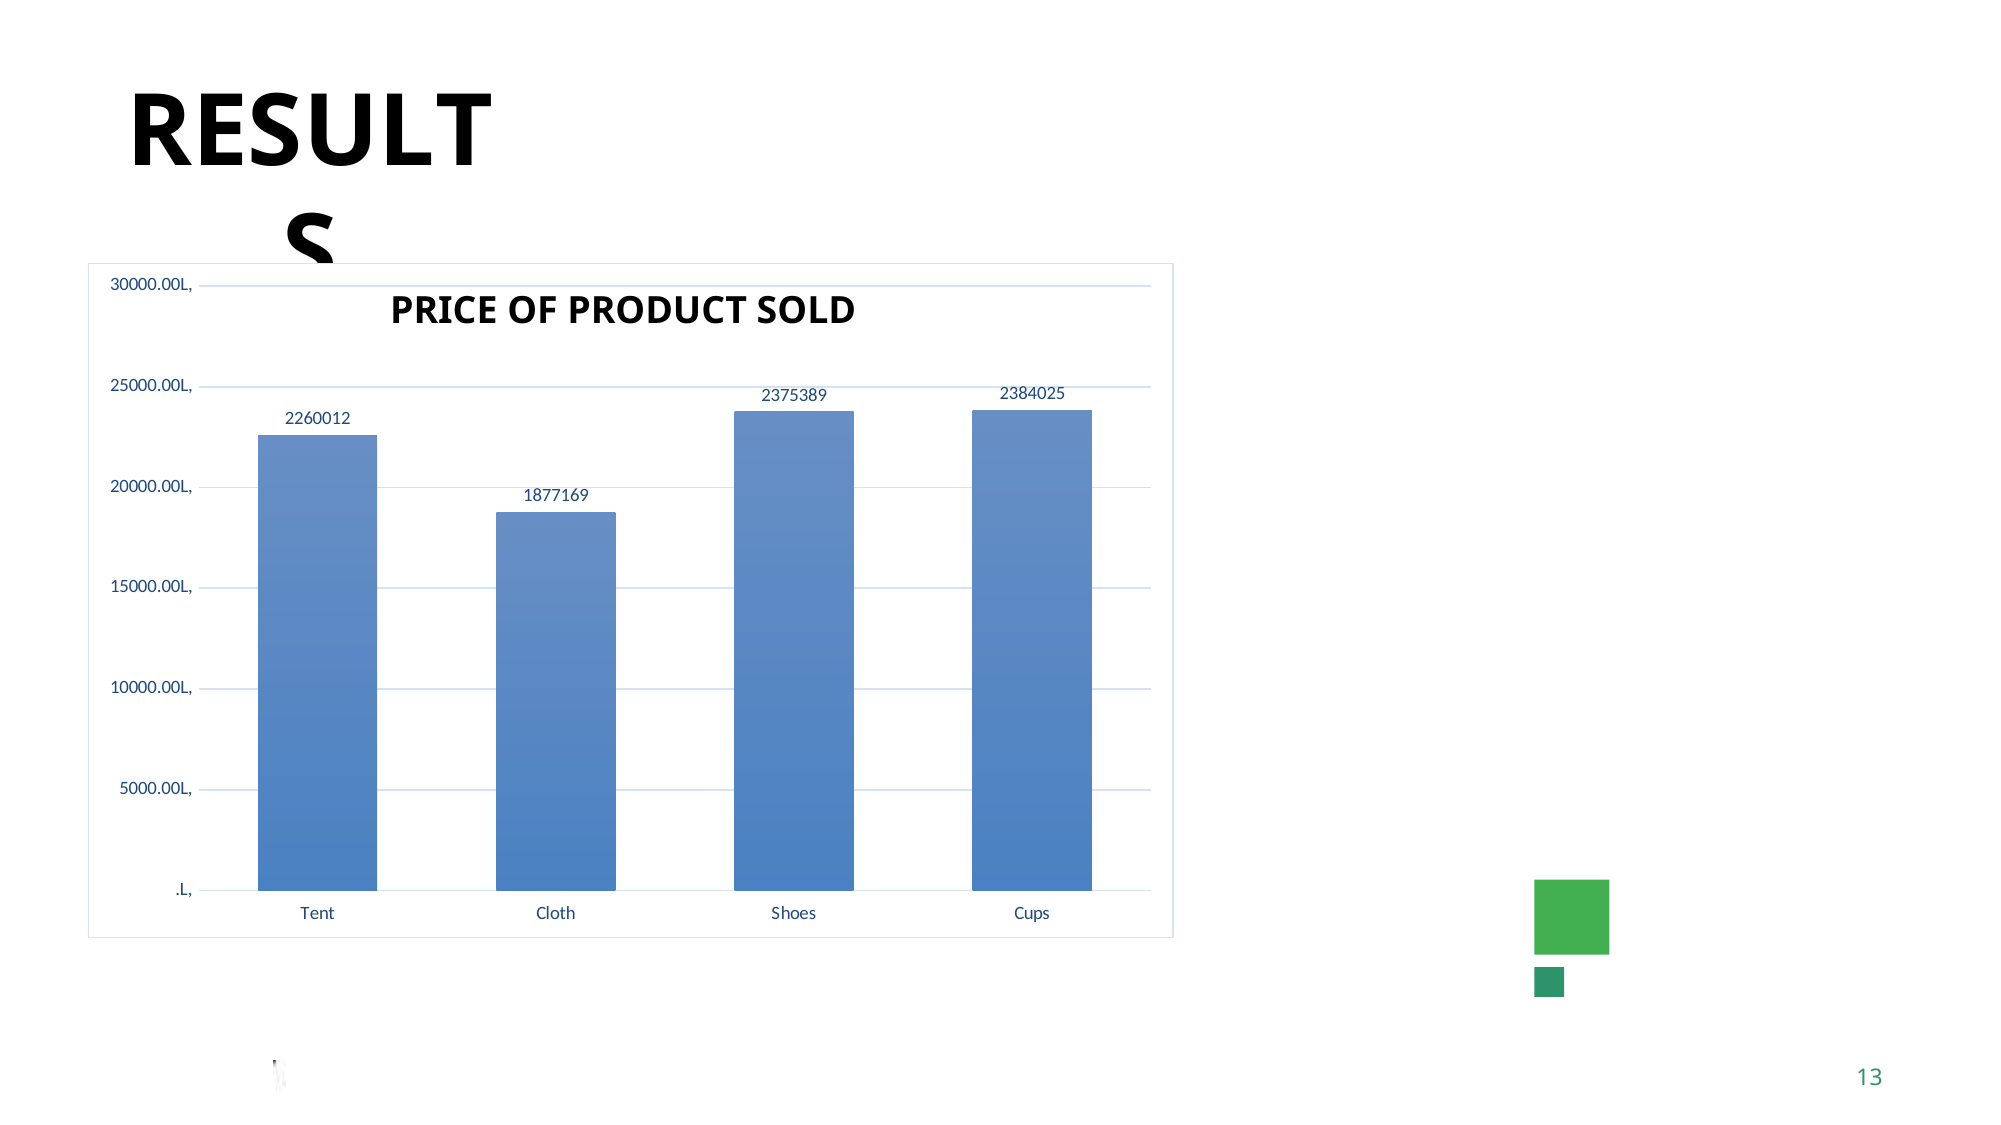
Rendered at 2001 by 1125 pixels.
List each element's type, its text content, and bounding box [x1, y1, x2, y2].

chart [87, 262, 1174, 939]
title RESULTS [123, 63, 524, 188]
text_box 13 [1849, 1061, 1888, 1094]
text_box [1534, 967, 1565, 997]
text_box [1534, 879, 1610, 955]
picture [273, 1060, 286, 1091]
text_box PRICE OF PRODUCT SOLD [375, 278, 1042, 339]
